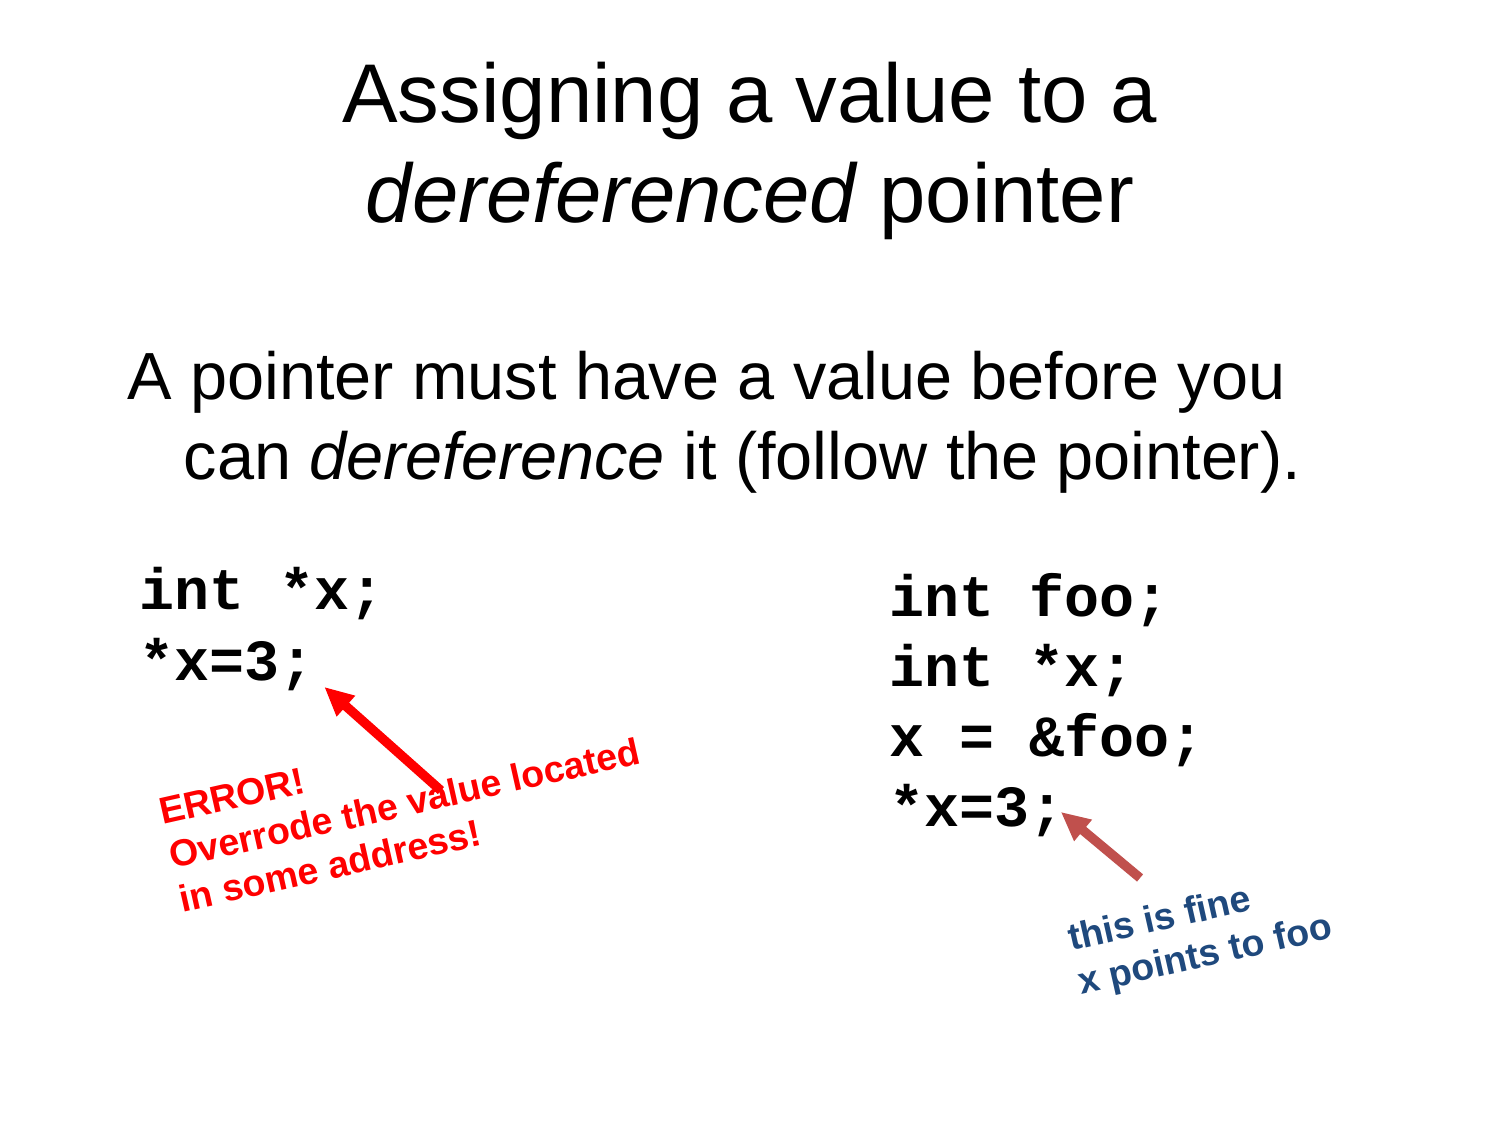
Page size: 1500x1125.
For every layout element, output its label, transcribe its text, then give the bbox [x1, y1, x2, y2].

text_box int *x; *x=3; [124, 544, 400, 770]
text_box int foo; int *x; x = &foo; *x=3; [874, 549, 1310, 916]
list A pointer must have a value before you can dereference it (follow the pointer). [112, 324, 1388, 525]
text_box ERROR! Overrode the value located in some address! [138, 668, 680, 931]
title Assigning a value to a dereferenced pointer [75, 45, 1426, 233]
text_box this is fine x points to foo [1046, 846, 1352, 1013]
